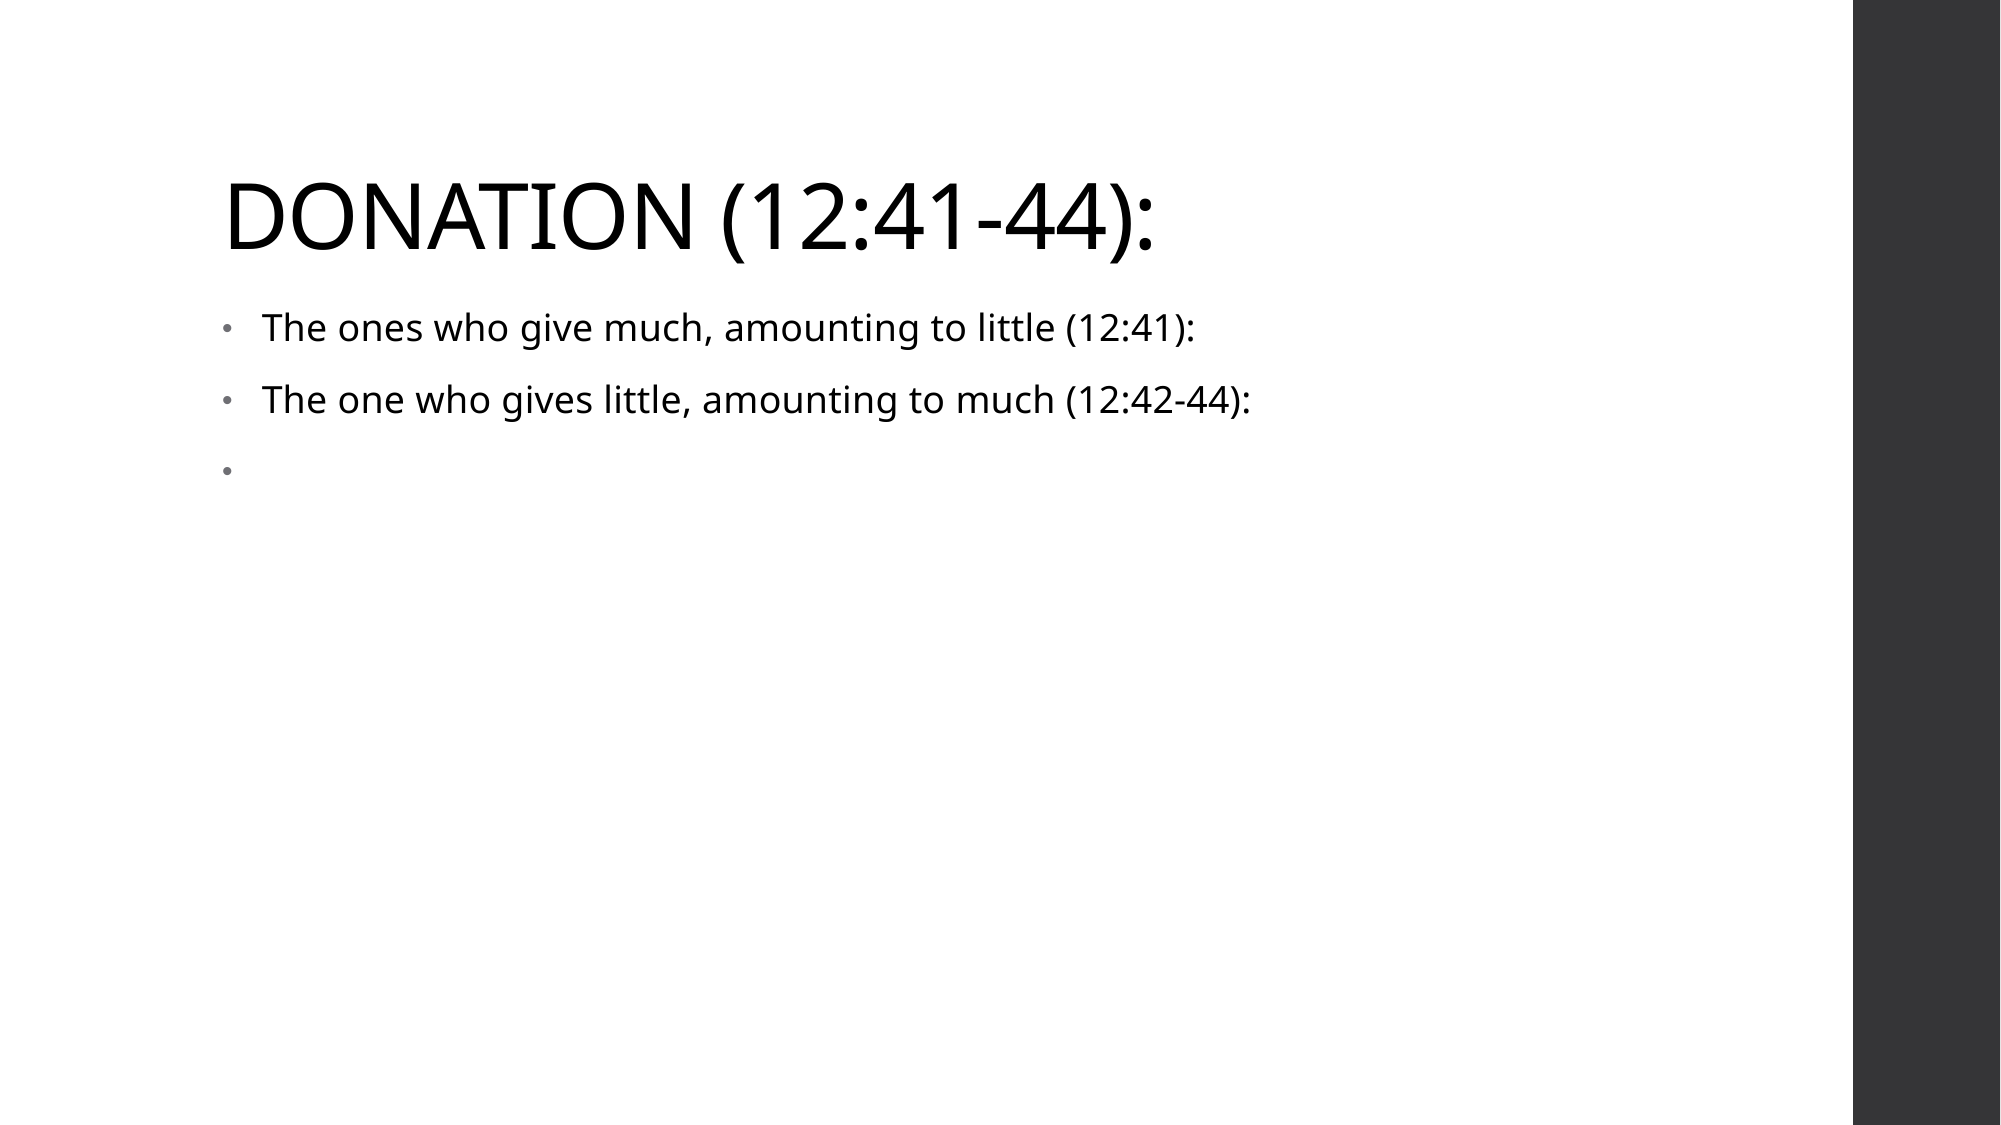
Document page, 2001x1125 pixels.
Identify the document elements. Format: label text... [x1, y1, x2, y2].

list The ones who give much, amounting to little (12:41): The one who gives little, amounting to much (12:42-44): [206, 299, 1617, 1014]
title DONATION (12:41-44): [206, 60, 1797, 278]
